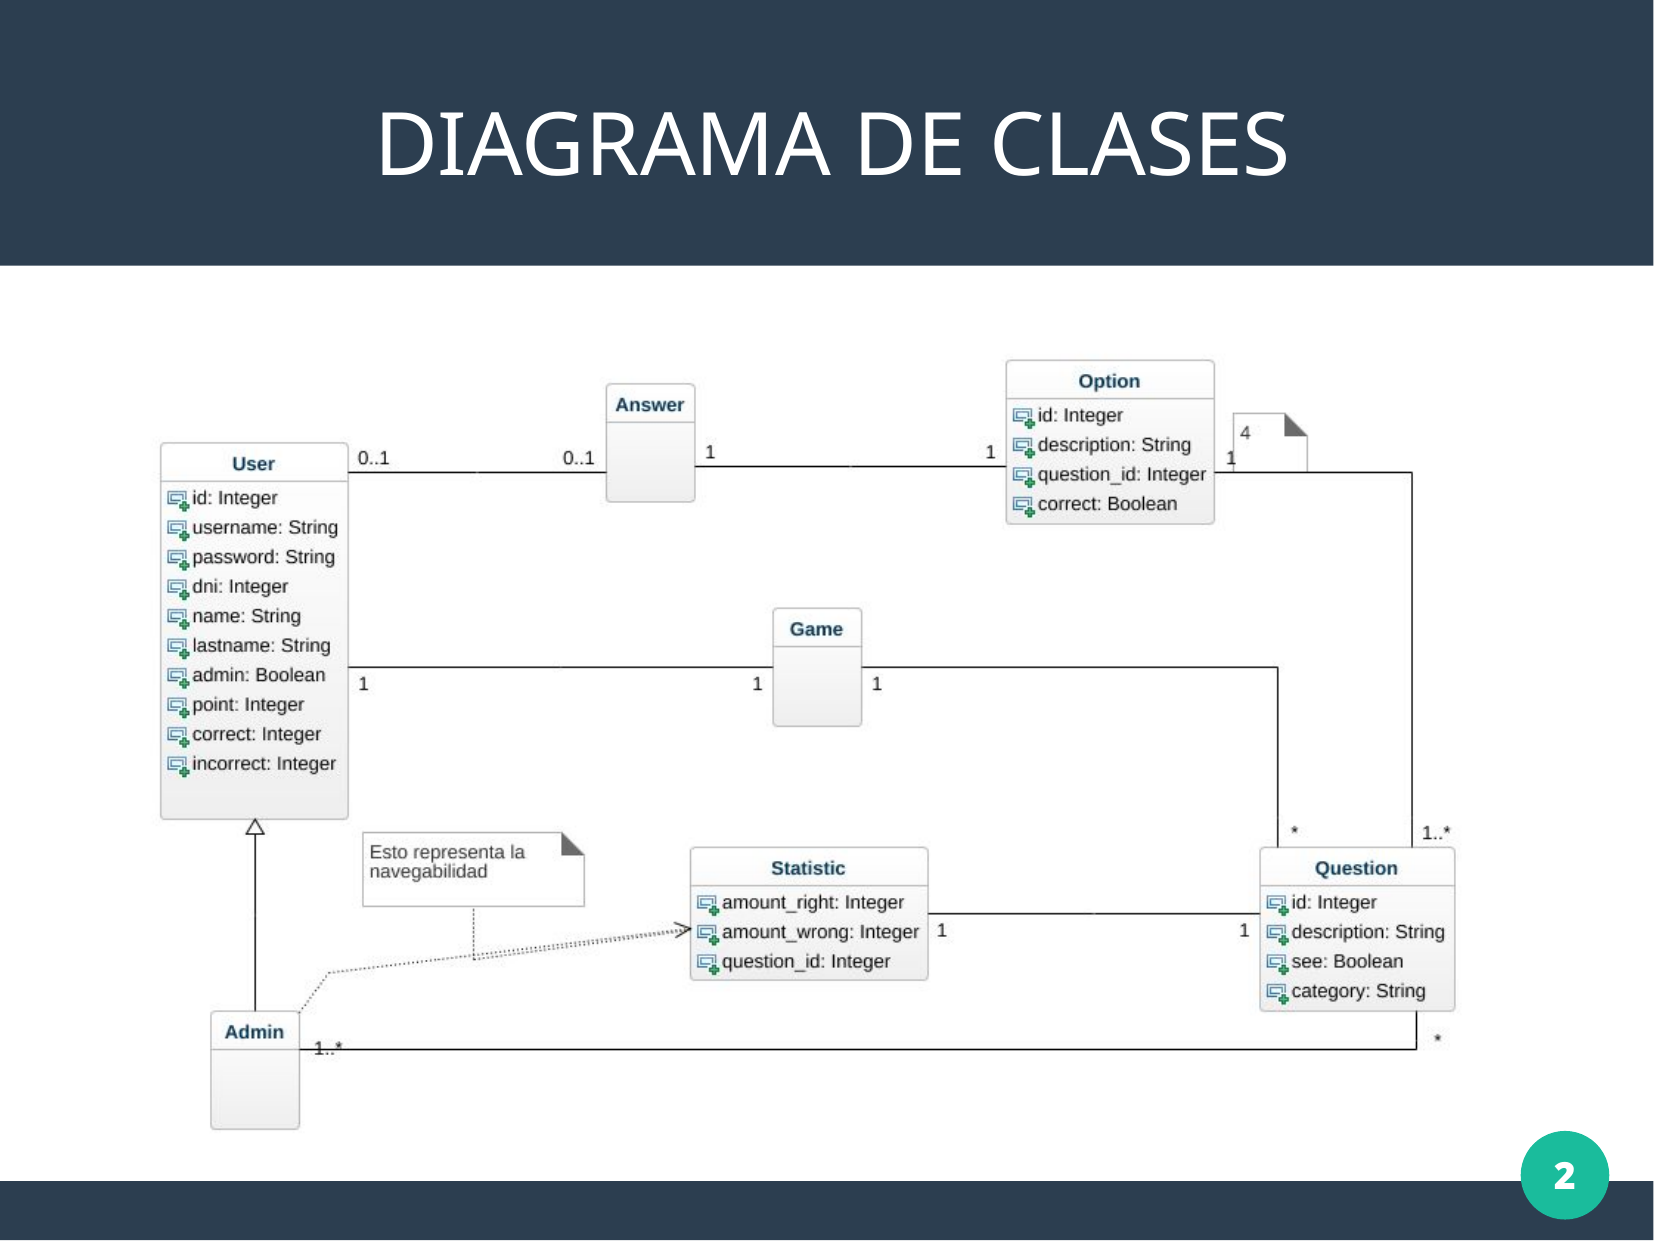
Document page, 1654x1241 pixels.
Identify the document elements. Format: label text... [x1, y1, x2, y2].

text_box DIAGRAMA DE CLASES [106, 59, 1560, 225]
picture [116, 283, 1506, 1173]
